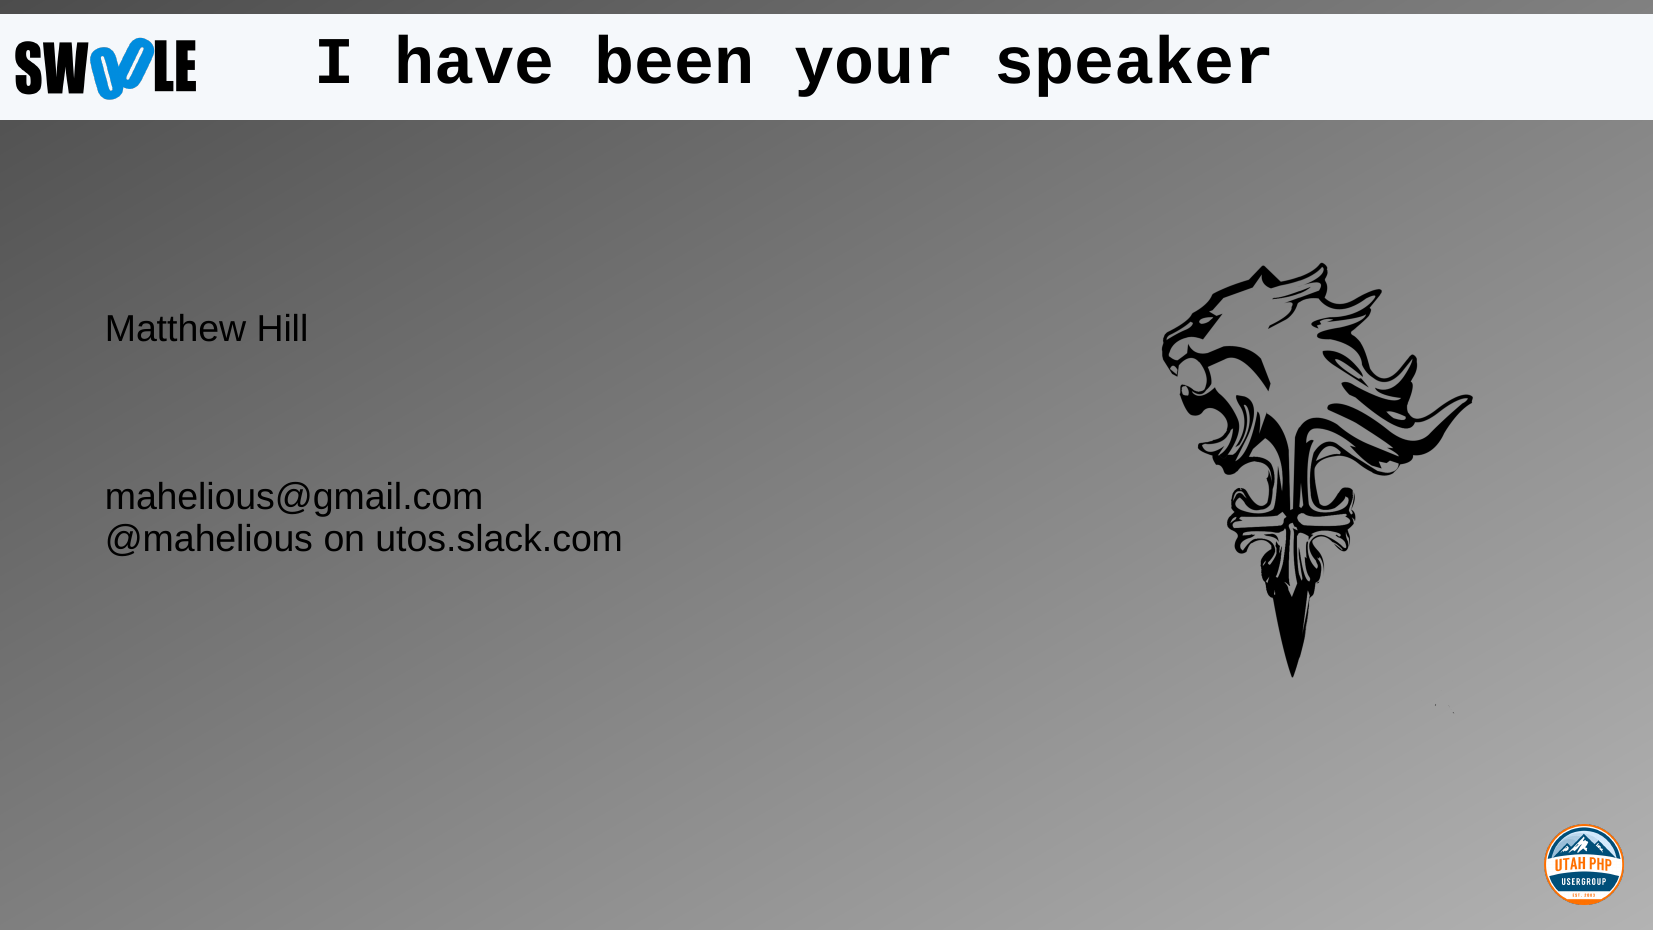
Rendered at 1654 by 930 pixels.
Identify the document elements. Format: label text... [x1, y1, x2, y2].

picture [1097, 224, 1501, 721]
text_box Matthew Hill mahelious@gmail.com @mahelious on utos.slack.com [90, 300, 976, 567]
picture [15, 14, 196, 124]
picture [1544, 824, 1624, 905]
title I have been your speaker [314, 14, 1586, 118]
text_box [0, 14, 15, 120]
text_box [196, 14, 1653, 120]
